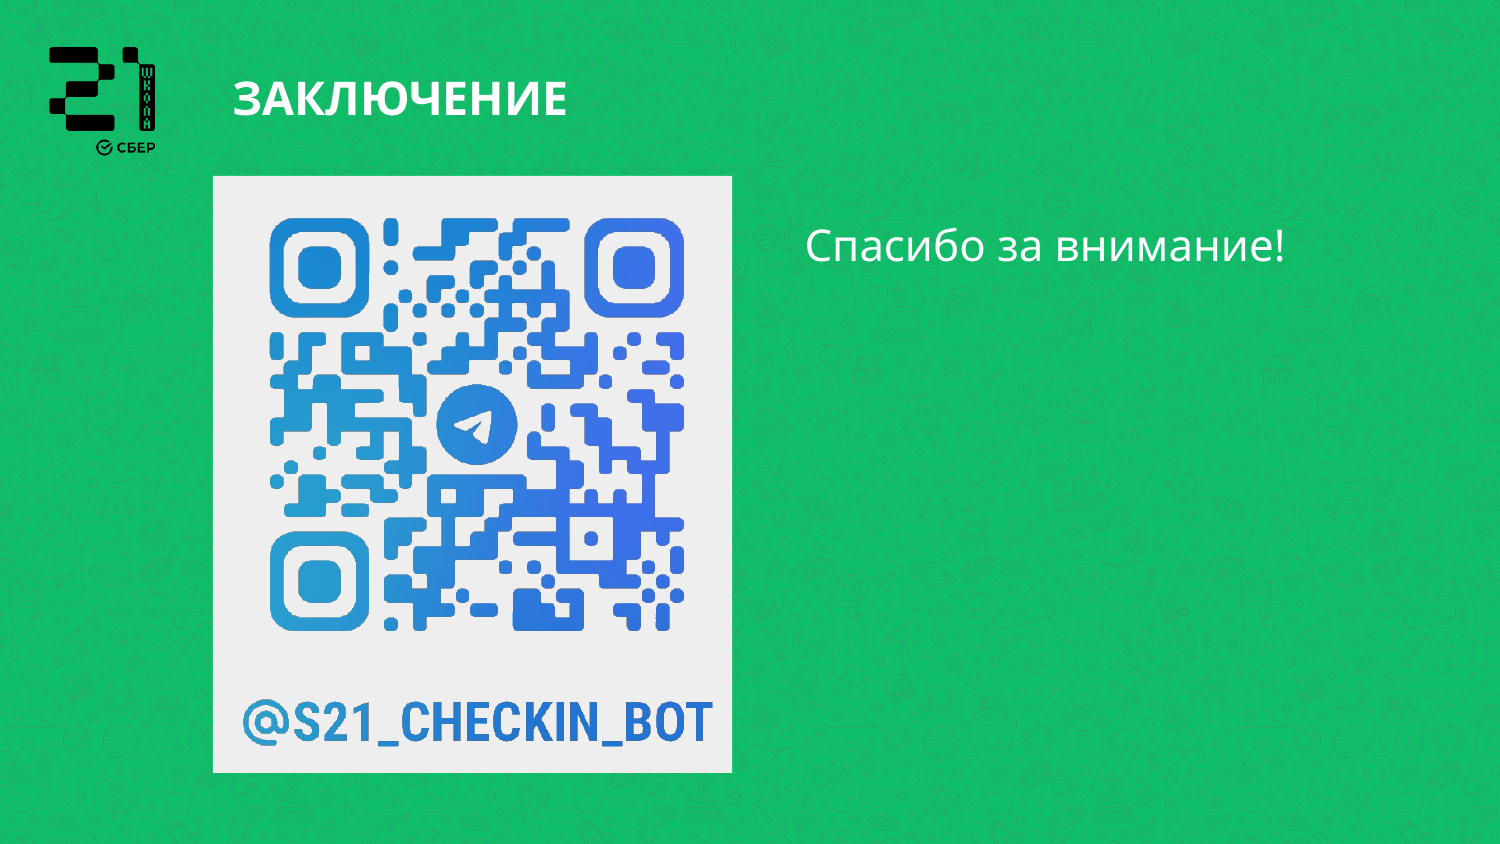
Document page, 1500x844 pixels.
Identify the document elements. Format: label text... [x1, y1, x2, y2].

title ЗАКЛЮЧЕНИЕ [217, 50, 1459, 145]
picture [0, 0, 1500, 844]
text_box Спасибо за внимание! [789, 202, 1326, 286]
